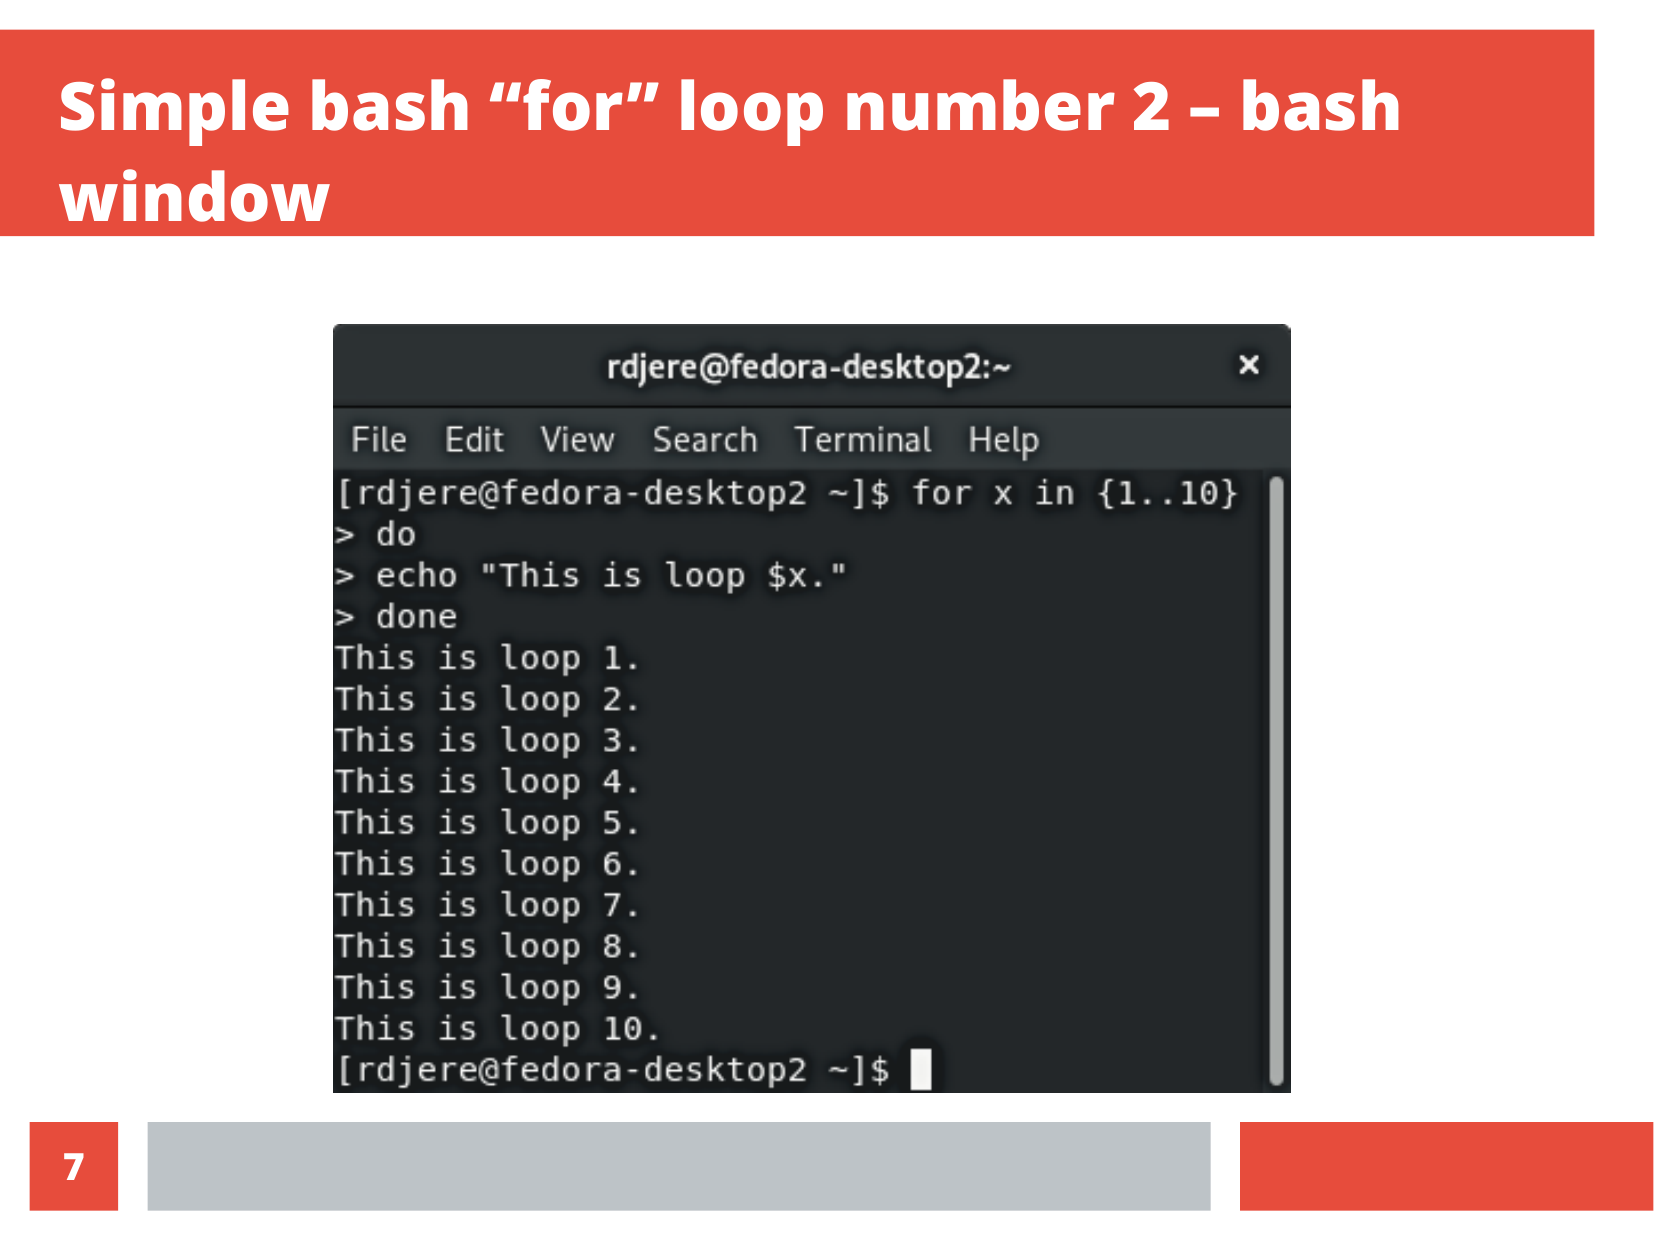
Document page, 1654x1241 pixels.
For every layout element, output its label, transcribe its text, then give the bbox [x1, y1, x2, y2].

picture [333, 324, 1291, 1093]
title Simple bash “for” loop number 2 – bash window [59, 59, 1595, 207]
